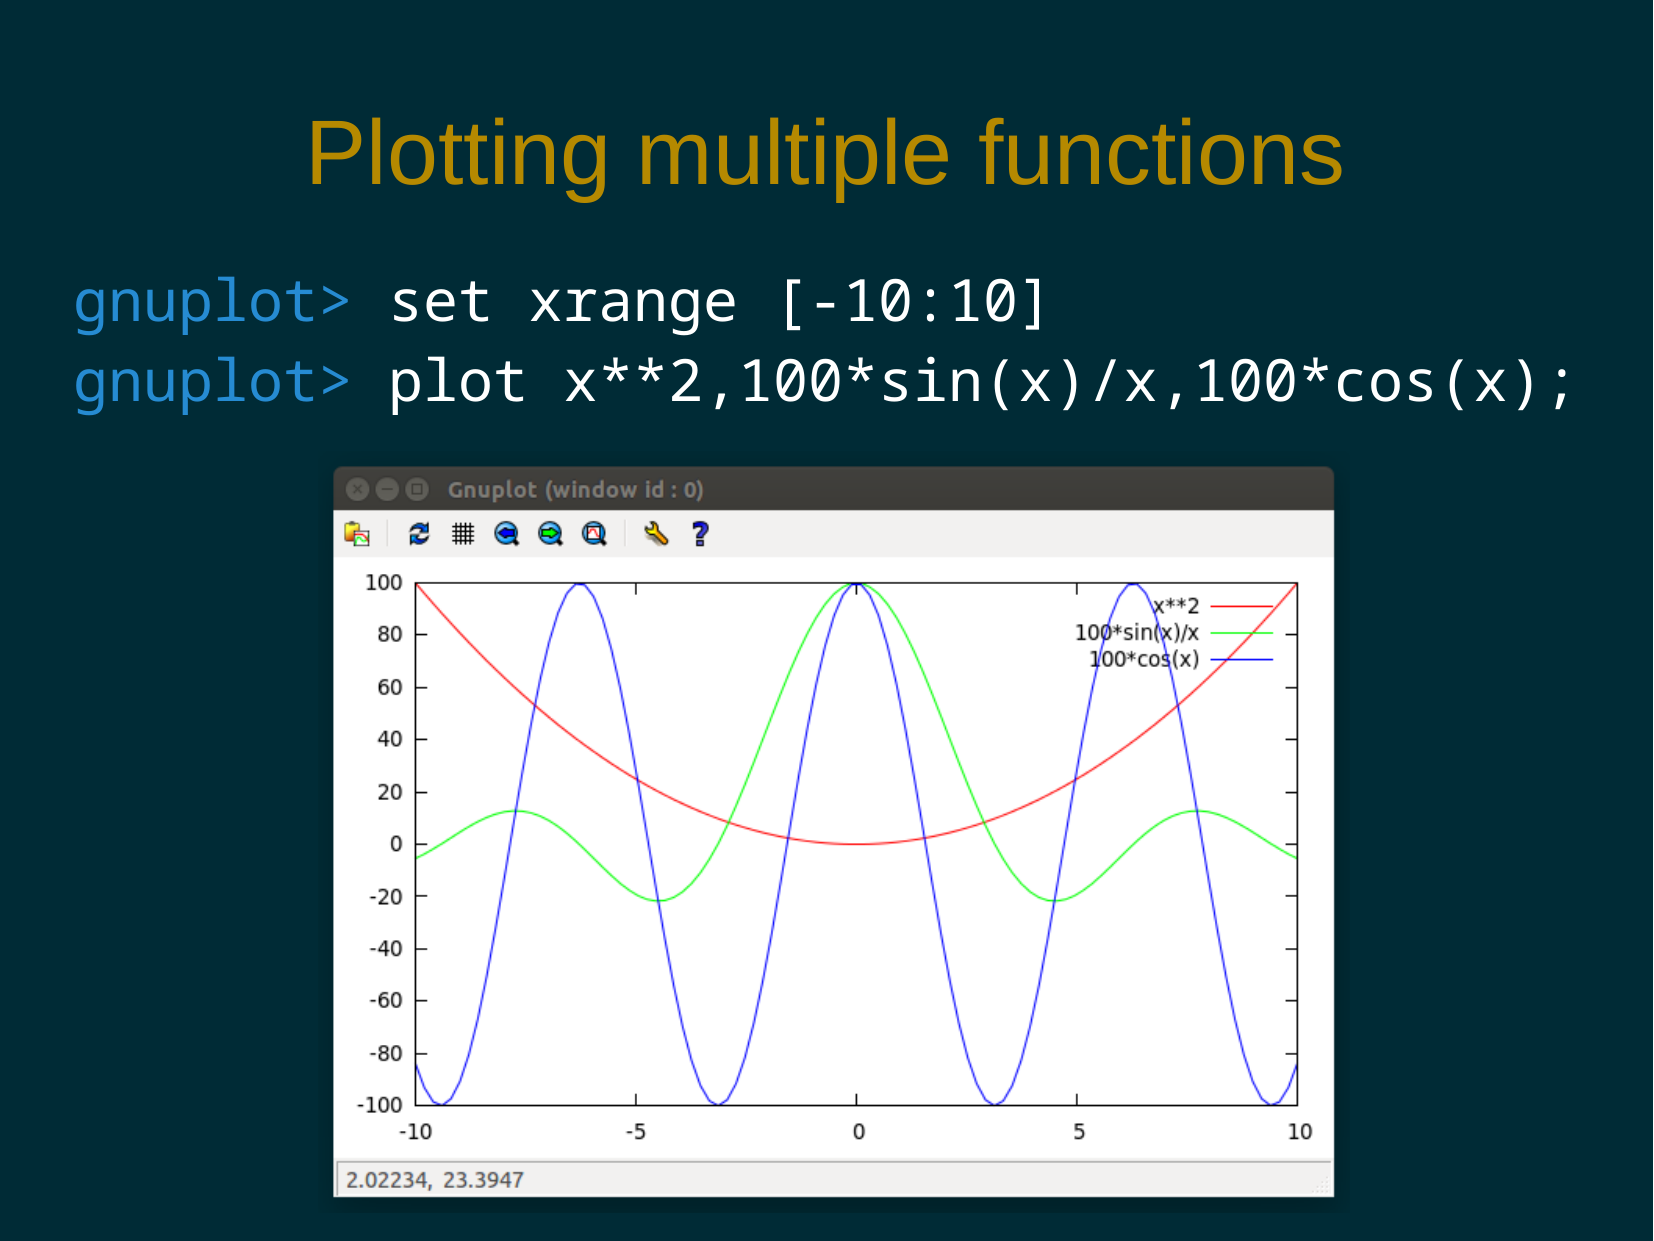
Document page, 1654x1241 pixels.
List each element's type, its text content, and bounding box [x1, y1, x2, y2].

picture [321, 460, 1349, 1212]
text_box gnuplot> set xrange [-10:10] gnuplot> plot x**2,100*sin(x)/x,100*cos(x); [59, 252, 1594, 414]
title Plotting multiple functions [82, 49, 1571, 252]
